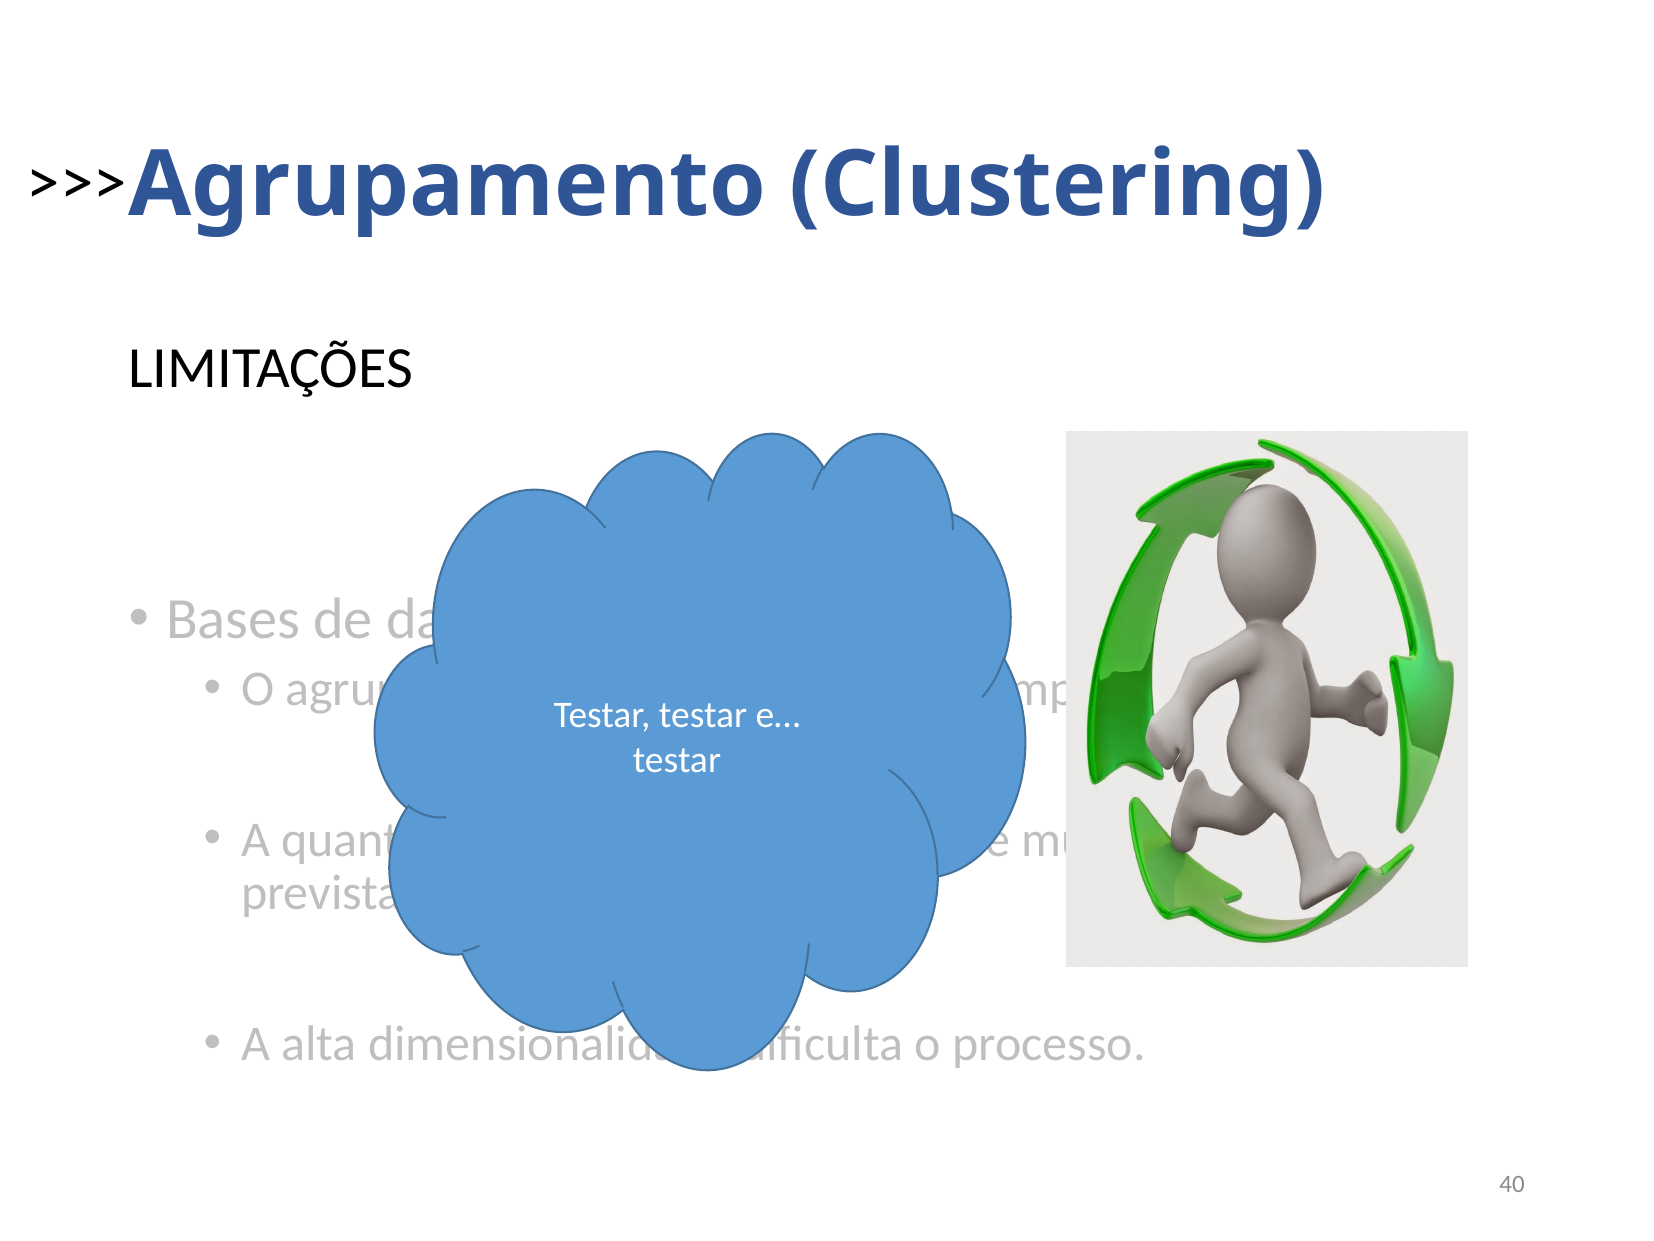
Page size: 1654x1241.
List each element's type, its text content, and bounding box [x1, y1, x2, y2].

text_box Testar, testar e… testar [374, 433, 1026, 1071]
slide_number 18 [1167, 1149, 1540, 1216]
list LIMITAÇÕES Bases de dados reais: O agrupamento demanda de muito tempo de execução; A quantidade ideal de centróides (k) é muito difícil de ser prevista; A alta dimensionalidade dificulta o processo. [113, 330, 1540, 1117]
picture [1066, 431, 1468, 967]
title Agrupamento (Clustering) [113, 65, 1540, 306]
